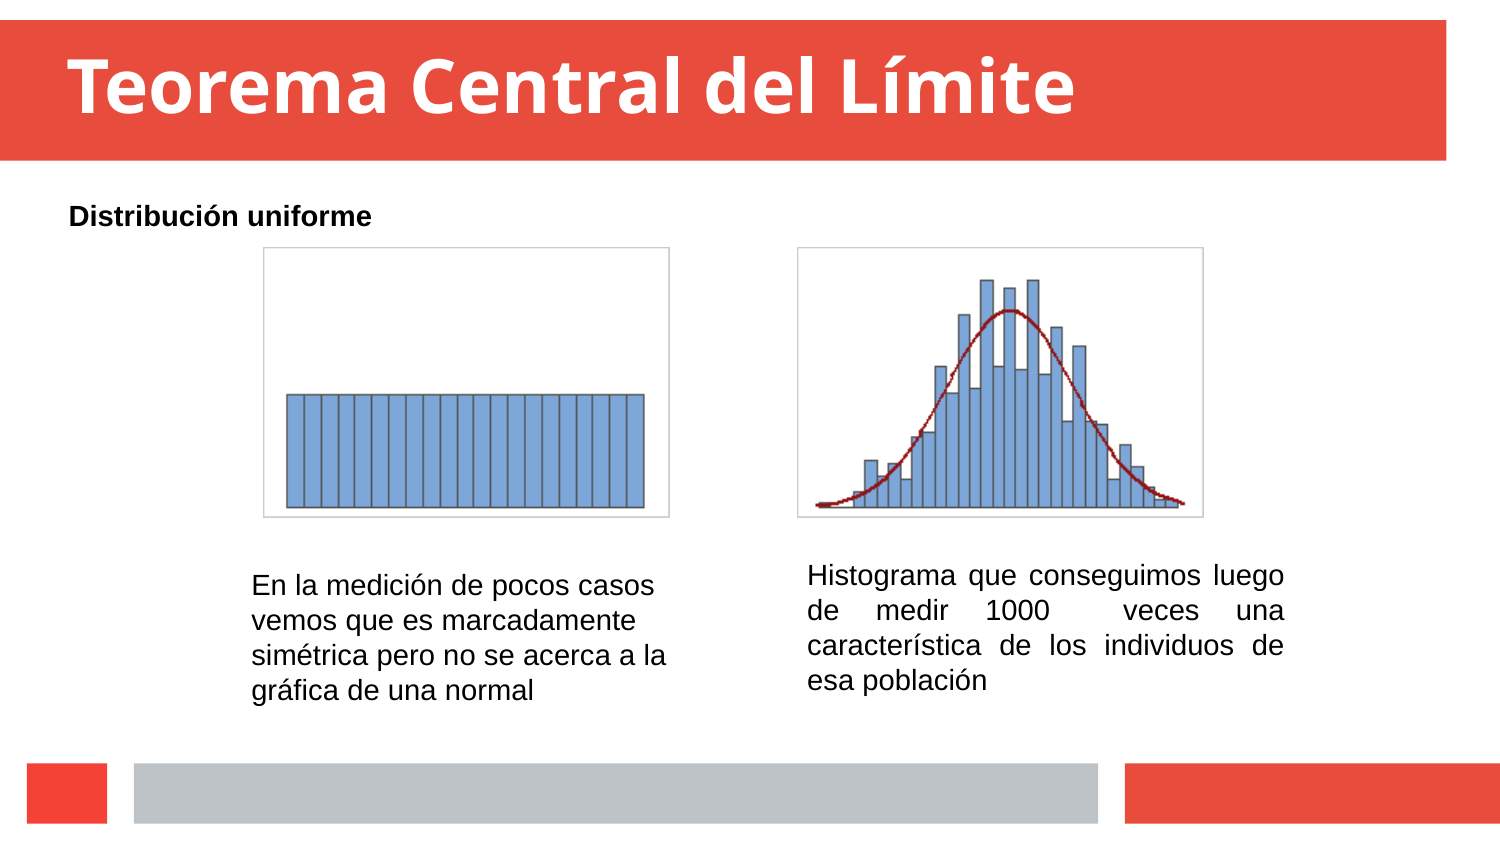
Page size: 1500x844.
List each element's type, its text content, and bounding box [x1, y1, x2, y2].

text_box Distribución uniforme [53, 182, 476, 248]
text_box Histograma que conseguimos luego de medir 1000 veces una característica de los individuos de esa población [791, 541, 1301, 602]
text_box En la medición de pocos casos vemos que es marcadamente simétrica pero no se acerca a la gráfica de una normal [236, 551, 762, 628]
picture [797, 247, 1204, 518]
title Teorema Central del Límite [53, 40, 1447, 141]
picture [263, 247, 670, 518]
